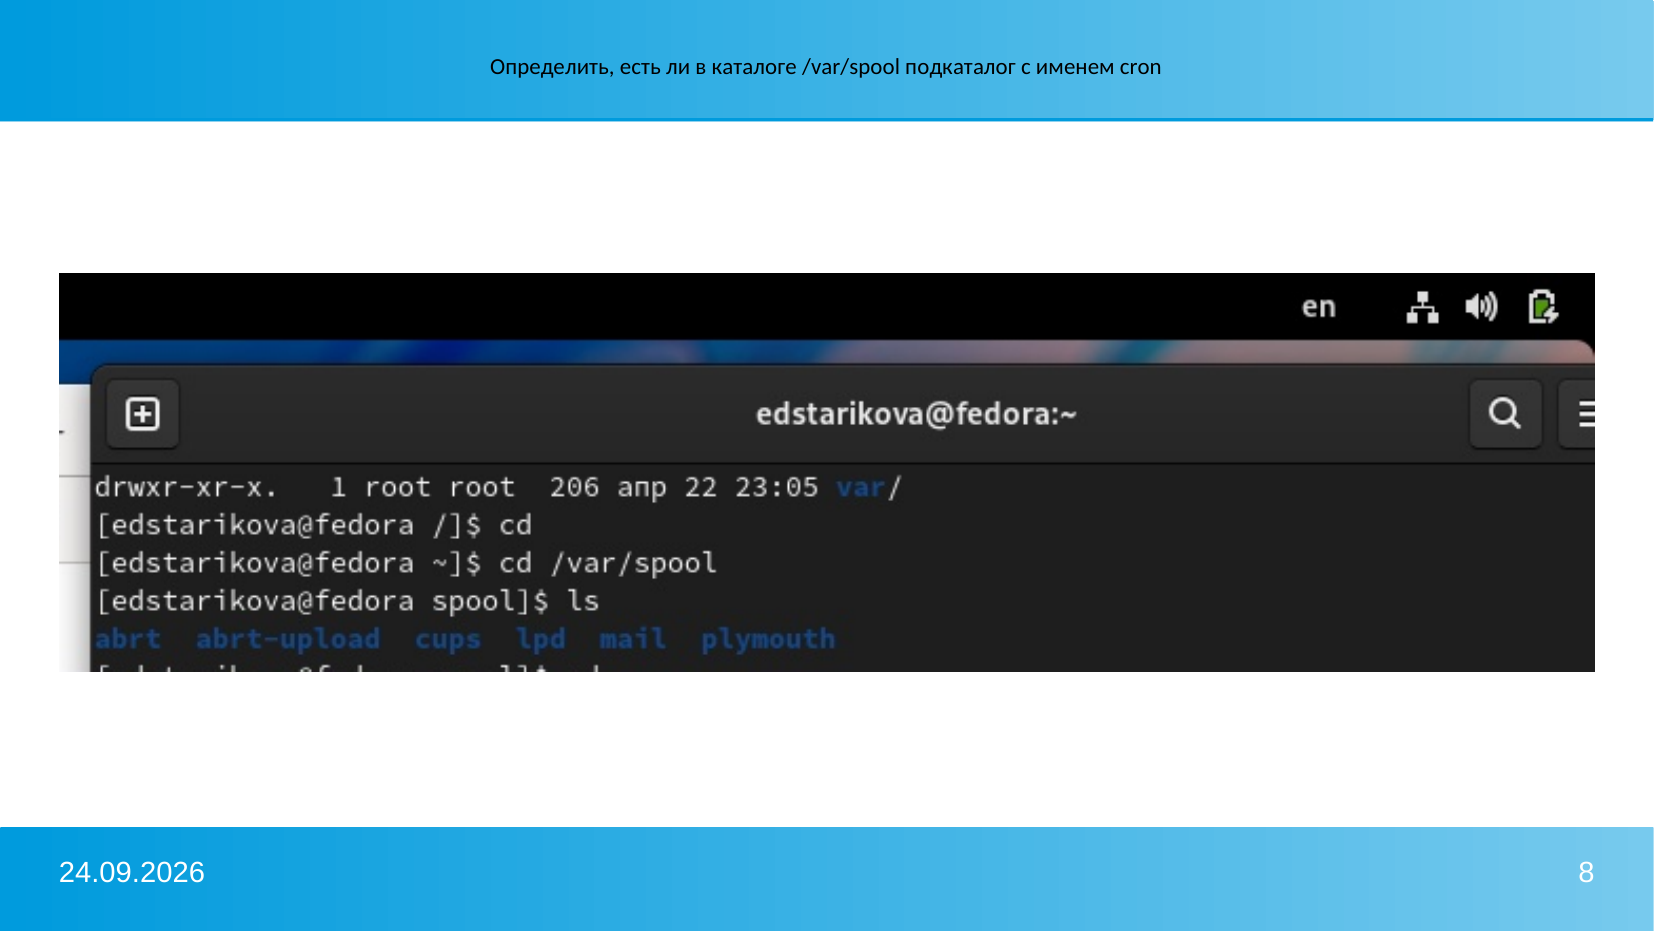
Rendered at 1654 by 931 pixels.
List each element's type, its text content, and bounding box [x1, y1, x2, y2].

title Определить, есть ли в каталоге /var/spool подкаталог с именем cron [59, 29, 1595, 108]
picture [59, 273, 1595, 672]
